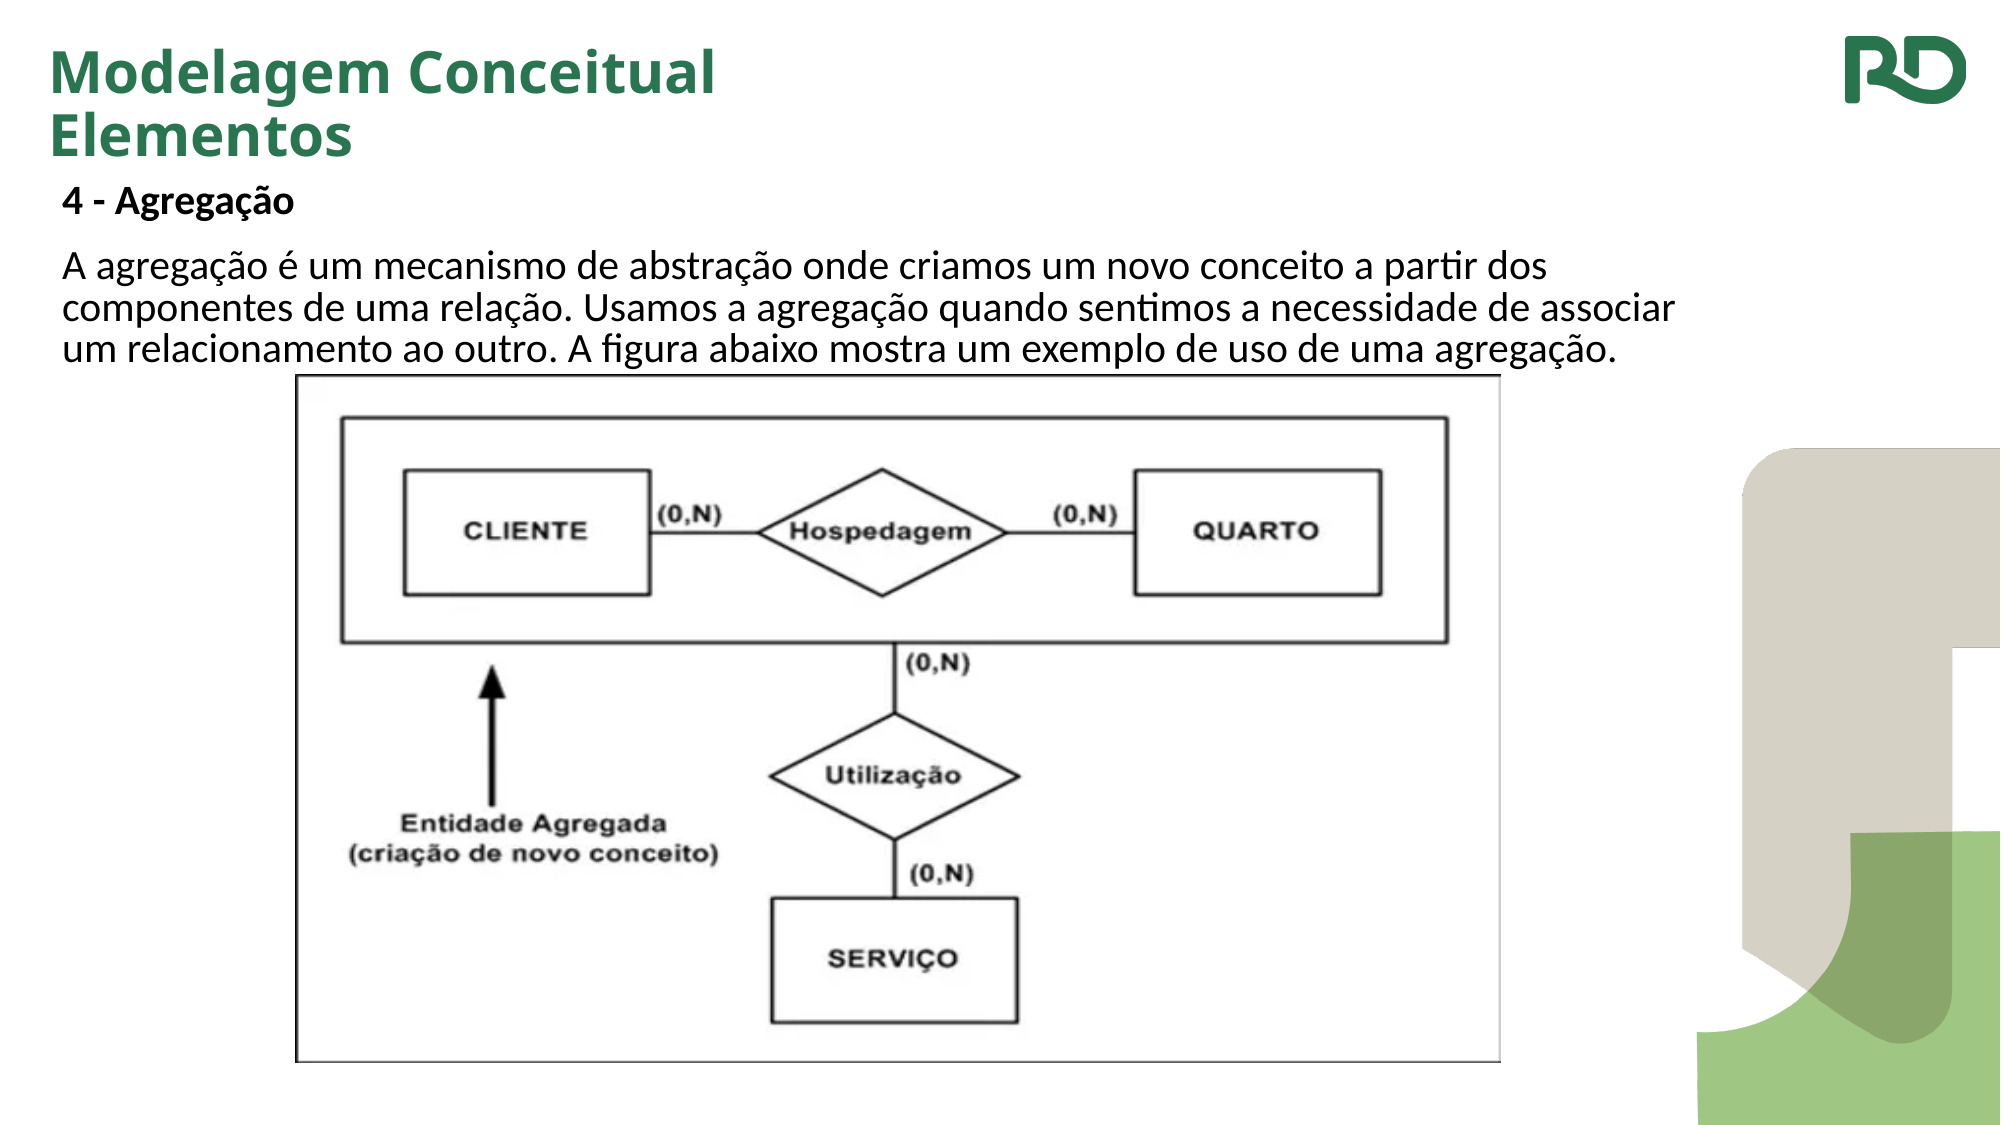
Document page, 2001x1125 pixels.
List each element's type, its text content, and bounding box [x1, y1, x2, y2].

picture [295, 374, 1501, 1063]
text_box 4 - Agregação A agregação é um mecanismo de abstração onde criamos um novo conceito a partir dos componentes de uma relação. Usamos a agregação quando sentimos a necessidade de associar um relacionamento ao outro. A figura abaixo mostra um exemplo de uso de uma agregação. [47, 175, 1701, 390]
picture [1683, 416, 2000, 1125]
text_box Modelagem Conceitual Elementos [33, 35, 1477, 180]
